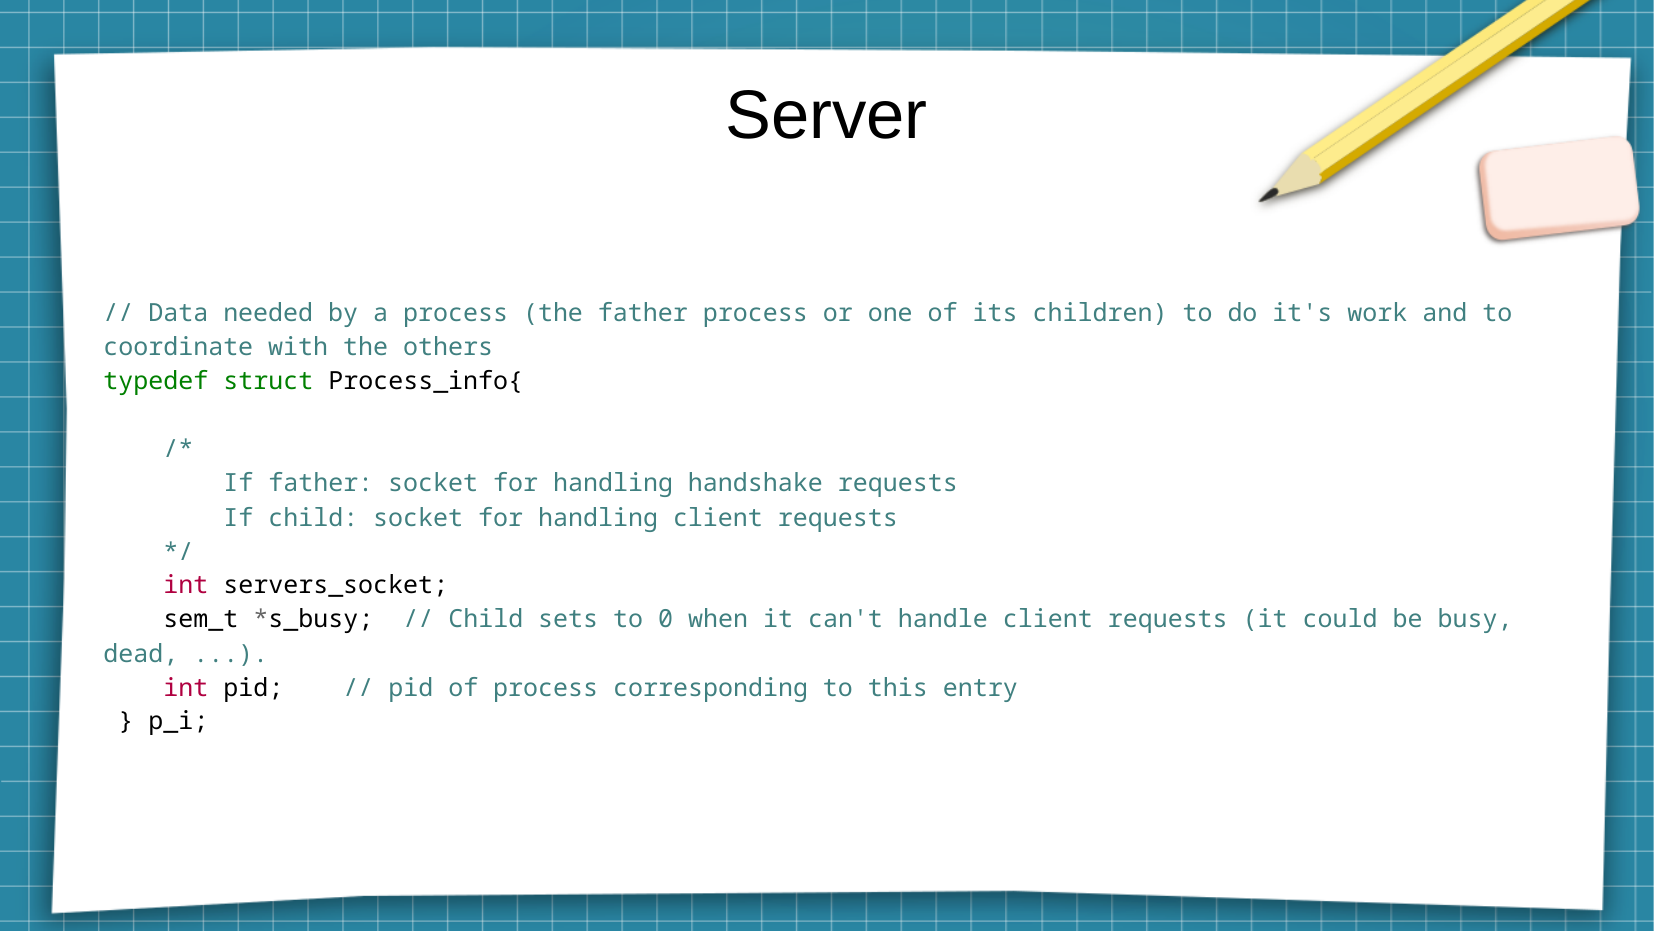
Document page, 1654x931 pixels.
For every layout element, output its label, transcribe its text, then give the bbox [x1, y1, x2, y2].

title Server [82, 37, 1571, 193]
picture [0, 0, 1654, 931]
text_box // Data needed by a process (the father process or one of its children) to do it's work and to coordinate with the others typedef struct Process_info{ /* If father: socket for handling handshake requests If child: socket for handling client requests */ int servers_socket; sem_t *s_busy; // Child sets to 0 when it can't handle client requests (it could be busy, dead, ...). int pid; // pid of process corresponding to this entry } p_i; [88, 287, 1565, 709]
